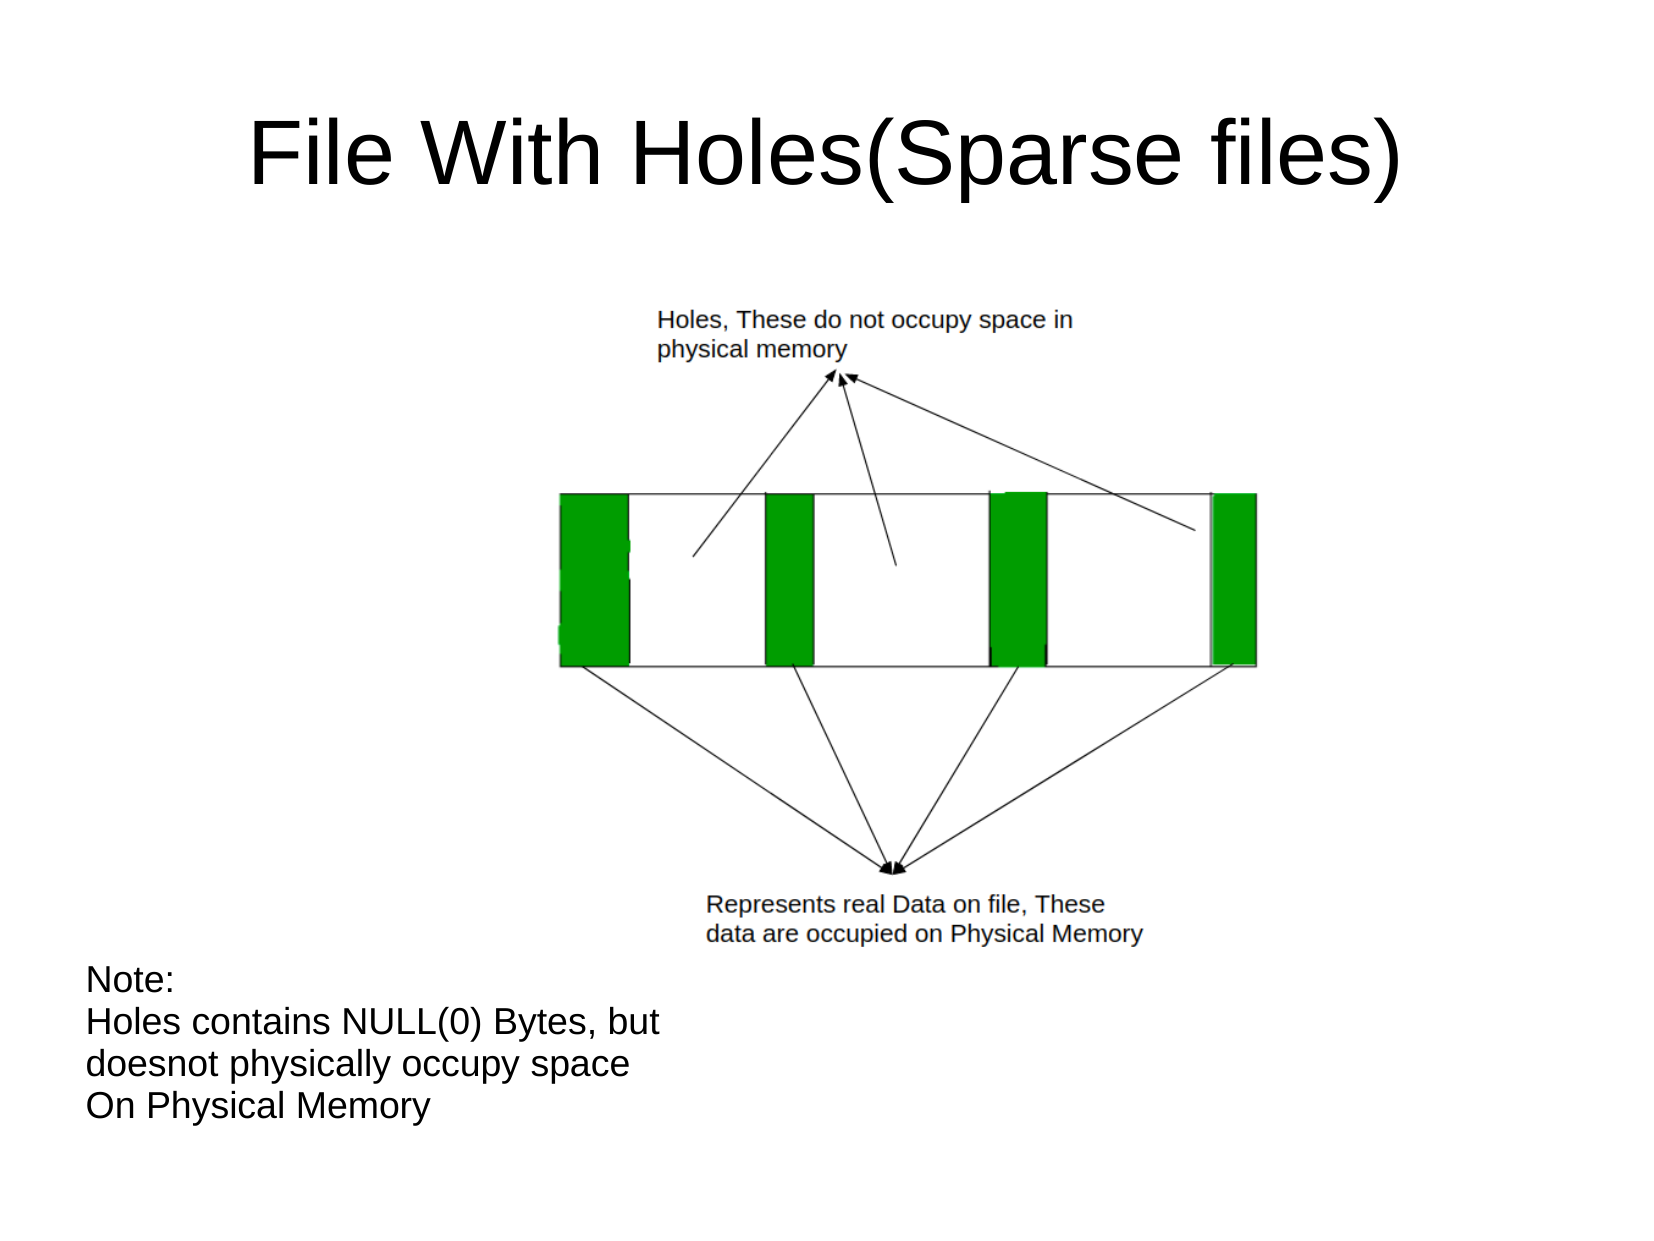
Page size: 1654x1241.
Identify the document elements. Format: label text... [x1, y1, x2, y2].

title File With Holes(Sparse files) [82, 49, 1571, 257]
picture [495, 278, 1323, 969]
text_box Note: Holes contains NULL(0) Bytes, but doesnot physically occupy space On Physical Memory [70, 951, 745, 1134]
